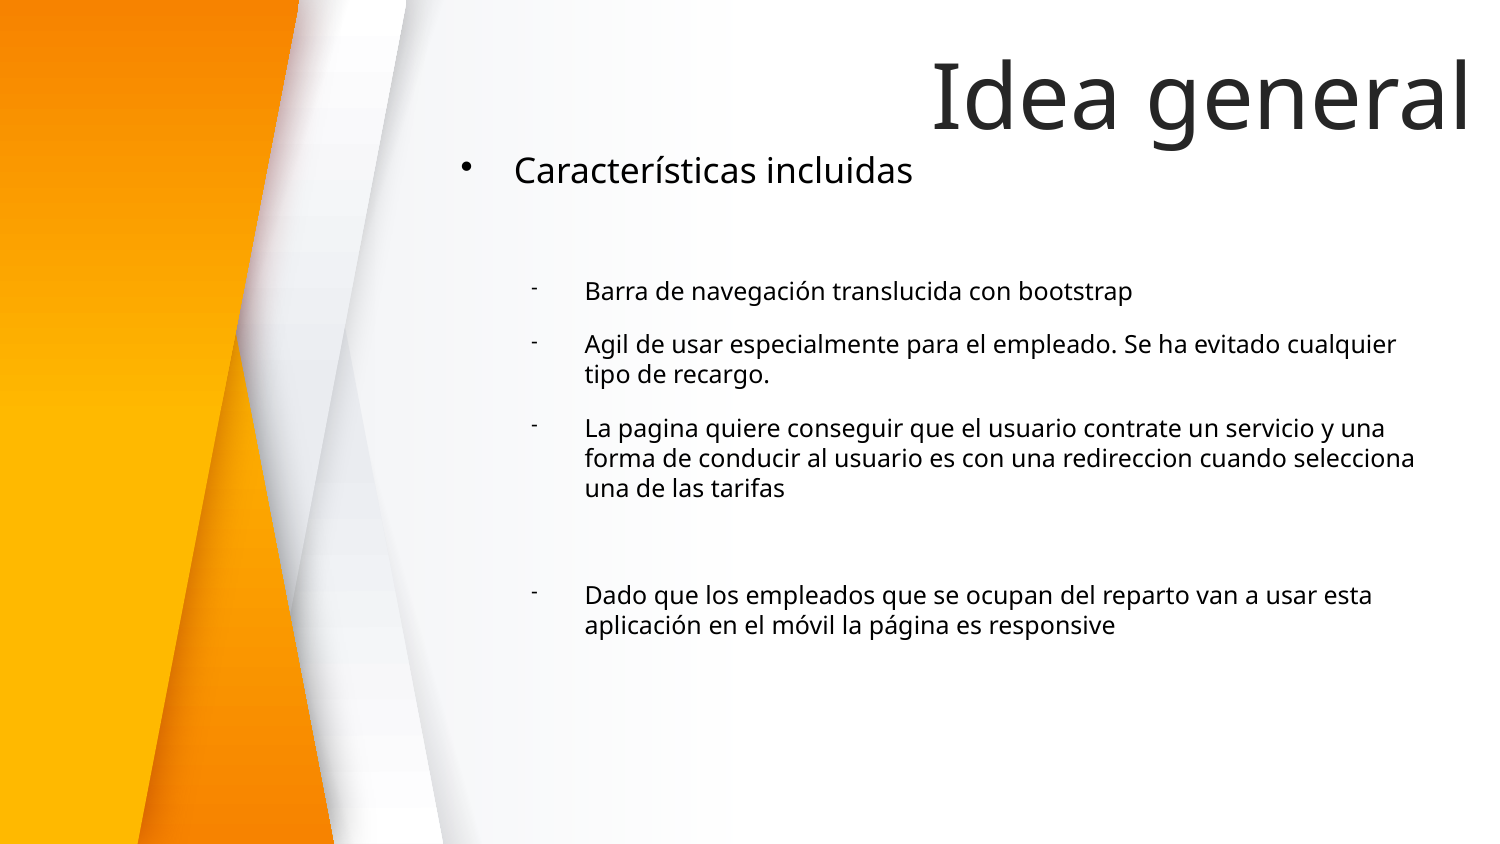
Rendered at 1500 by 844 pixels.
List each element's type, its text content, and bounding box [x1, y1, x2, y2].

text_box Características incluidas Barra de navegación translucida con bootstrap Agil de usar especialmente para el empleado. Se ha evitado cualquier tipo de recargo. La pagina quiere conseguir que el usuario contrate un servicio y una forma de conducir al usuario es con una redireccion cuando selecciona una de las tarifas Dado que los empleados que se ocupan del reparto van a usar esta aplicación en el móvil la página es responsive [442, 147, 1447, 748]
text_box Idea general [931, 29, 1500, 171]
text_box Idea general [1158, 86, 1186, 123]
